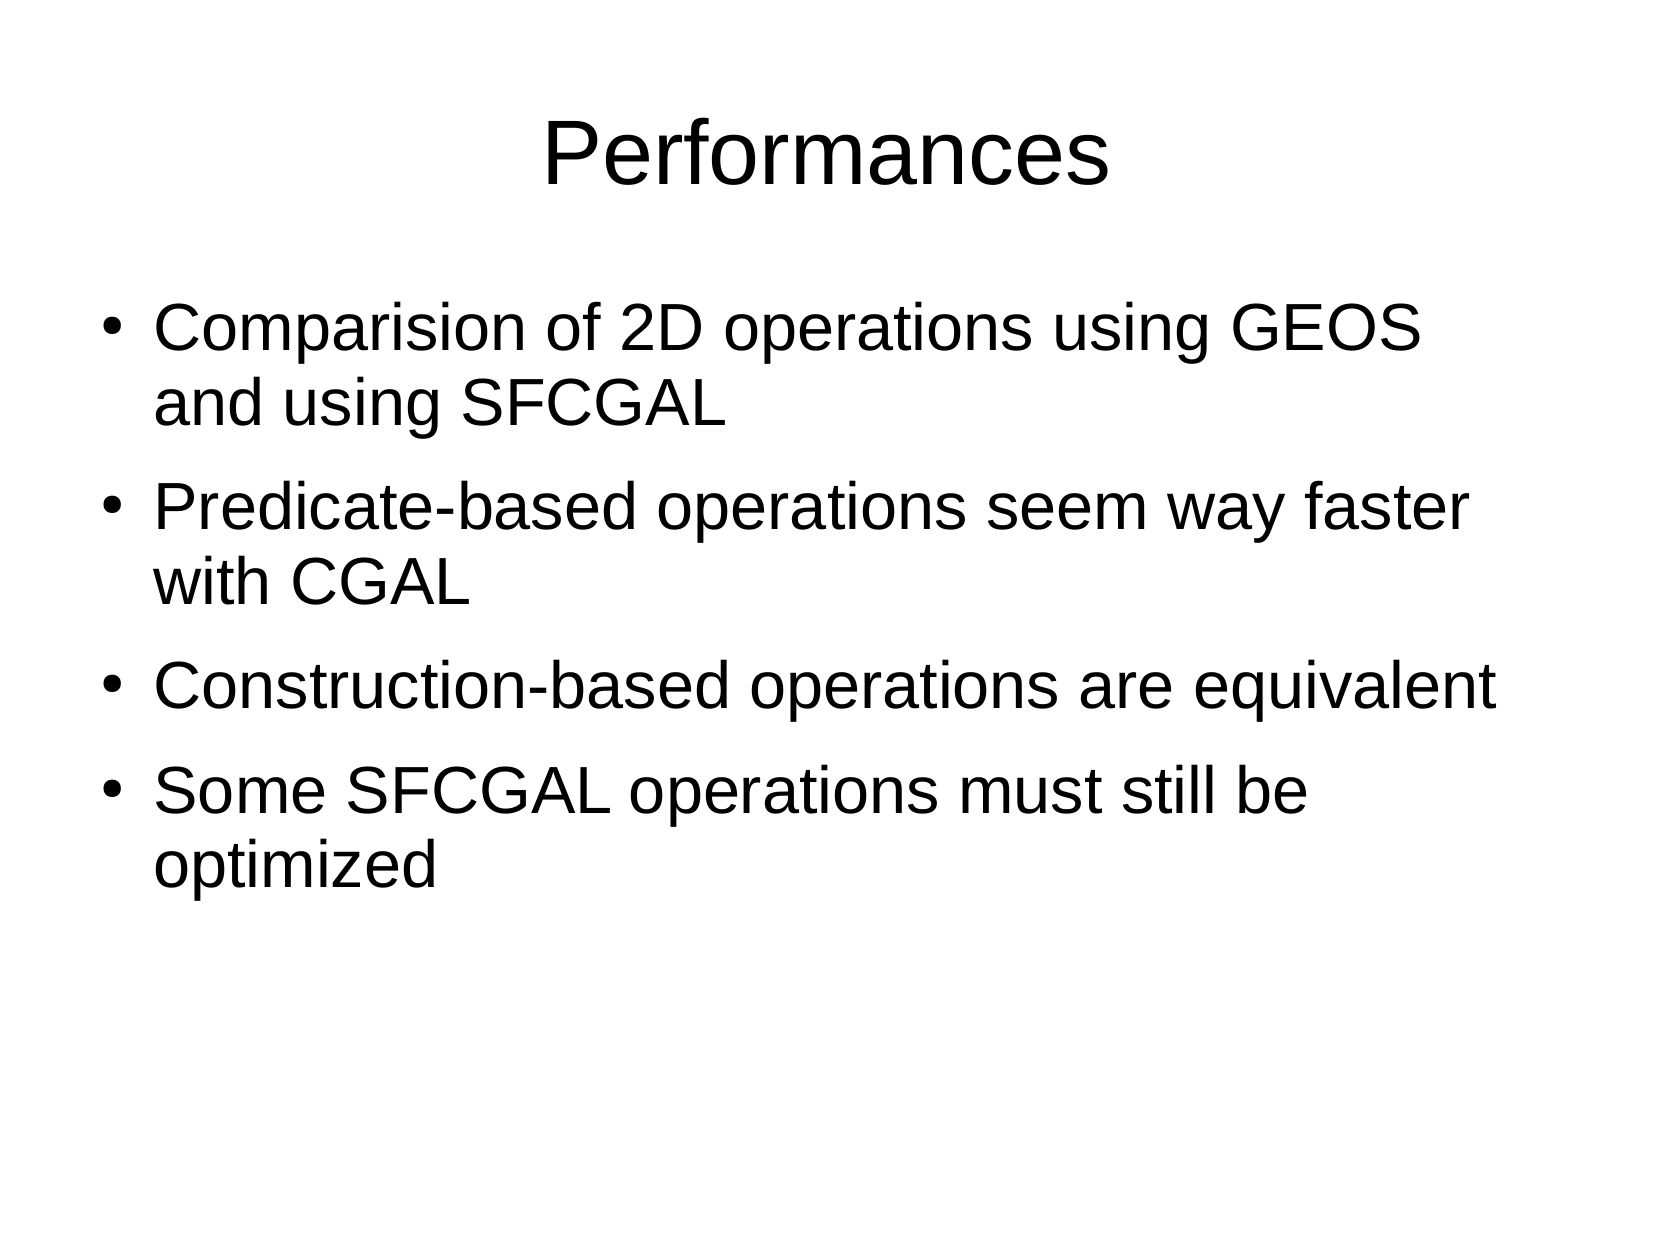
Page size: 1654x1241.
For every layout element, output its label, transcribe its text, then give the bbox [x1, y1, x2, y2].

list Comparision of 2D operations using GEOS and using SFCGAL Predicate-based operations seem way faster with CGAL Construction-based operations are equivalent Some SFCGAL operations must still be optimized [82, 290, 1538, 1010]
title Performances [82, 49, 1571, 257]
